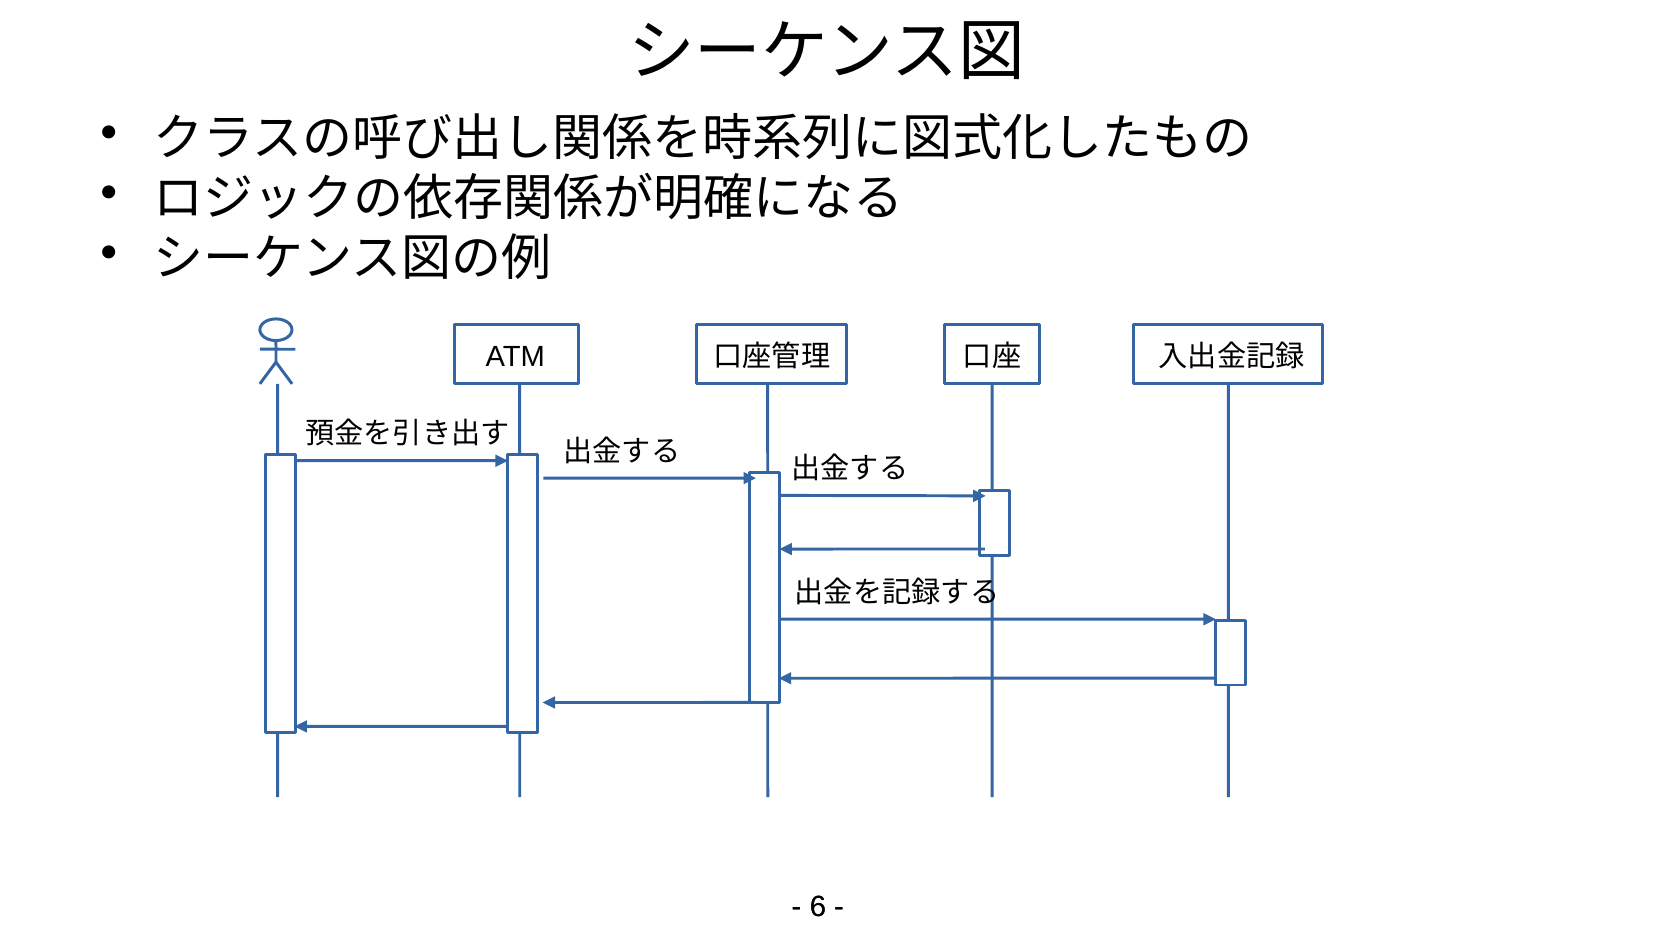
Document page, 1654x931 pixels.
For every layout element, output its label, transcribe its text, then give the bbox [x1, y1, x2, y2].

text_box [265, 454, 296, 733]
text_box [1215, 620, 1246, 685]
text_box 預金を引き出す [290, 407, 525, 461]
text_box 出金する [776, 442, 924, 496]
text_box - <番号> - [739, 880, 896, 931]
text_box 出金する [540, 424, 703, 478]
text_box [979, 490, 1010, 556]
title シーケンス図 [82, 4, 1571, 92]
text_box [507, 454, 538, 733]
text_box [749, 472, 780, 703]
text_box 口座 [944, 330, 1040, 384]
text_box 口座管理 [696, 330, 847, 384]
text_box 出金を記録する [780, 566, 1015, 617]
text_box ATM [460, 330, 570, 378]
text_box 入出金記録 [1143, 330, 1320, 384]
list クラスの呼び出し関係を時系列に図式化したもの ロジックの依存関係が明確になる シーケンス図の例 [82, 105, 1571, 325]
